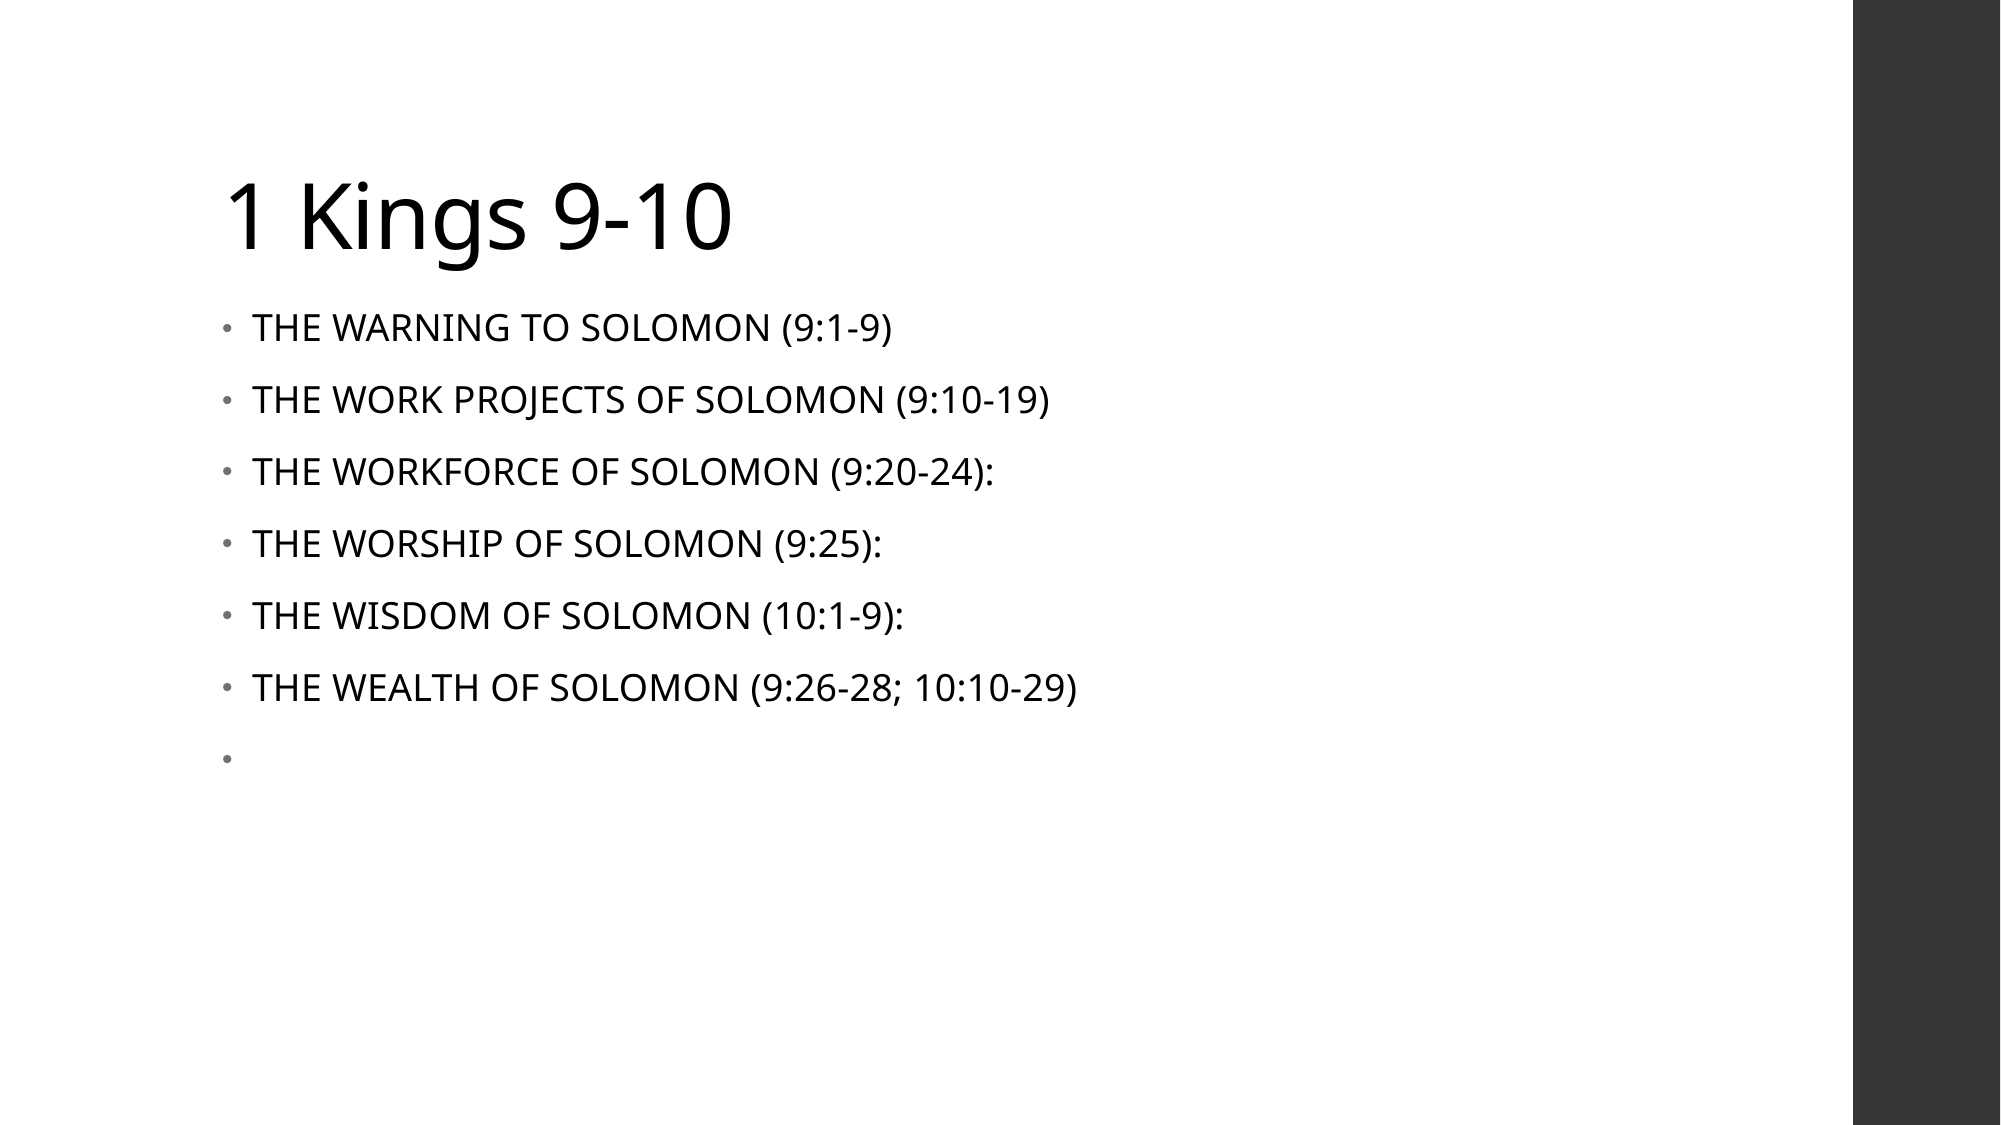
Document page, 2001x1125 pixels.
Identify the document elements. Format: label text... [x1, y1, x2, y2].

title 1 Kings 9-10 [206, 60, 1797, 278]
list THE WARNING TO SOLOMON (9:1-9) THE WORK PROJECTS OF SOLOMON (9:10-19) THE WORKFORCE OF SOLOMON (9:20-24): THE WORSHIP OF SOLOMON (9:25): THE WISDOM OF SOLOMON (10:1-9): THE WEALTH OF SOLOMON (9:26-28; 10:10-29) [206, 299, 1617, 1014]
